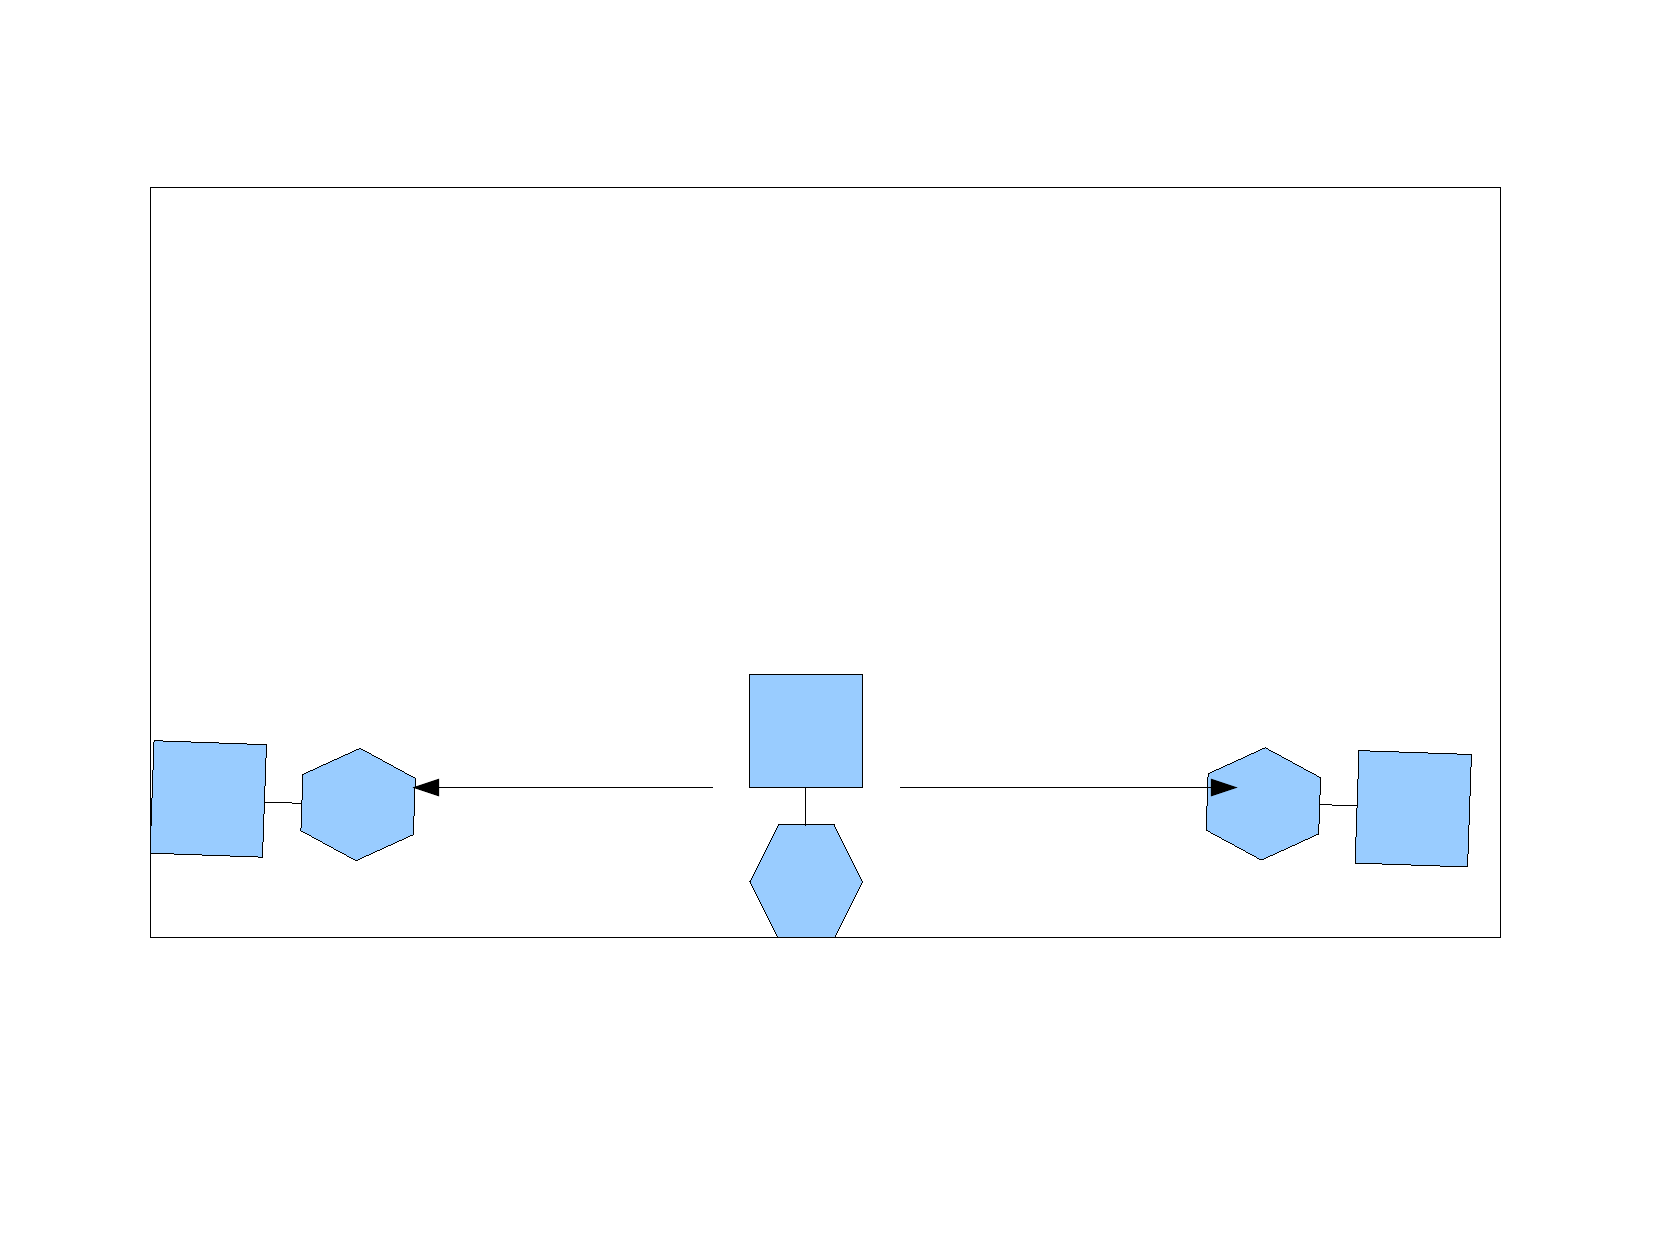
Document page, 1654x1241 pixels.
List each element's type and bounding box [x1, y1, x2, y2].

text_box [150, 187, 1501, 938]
